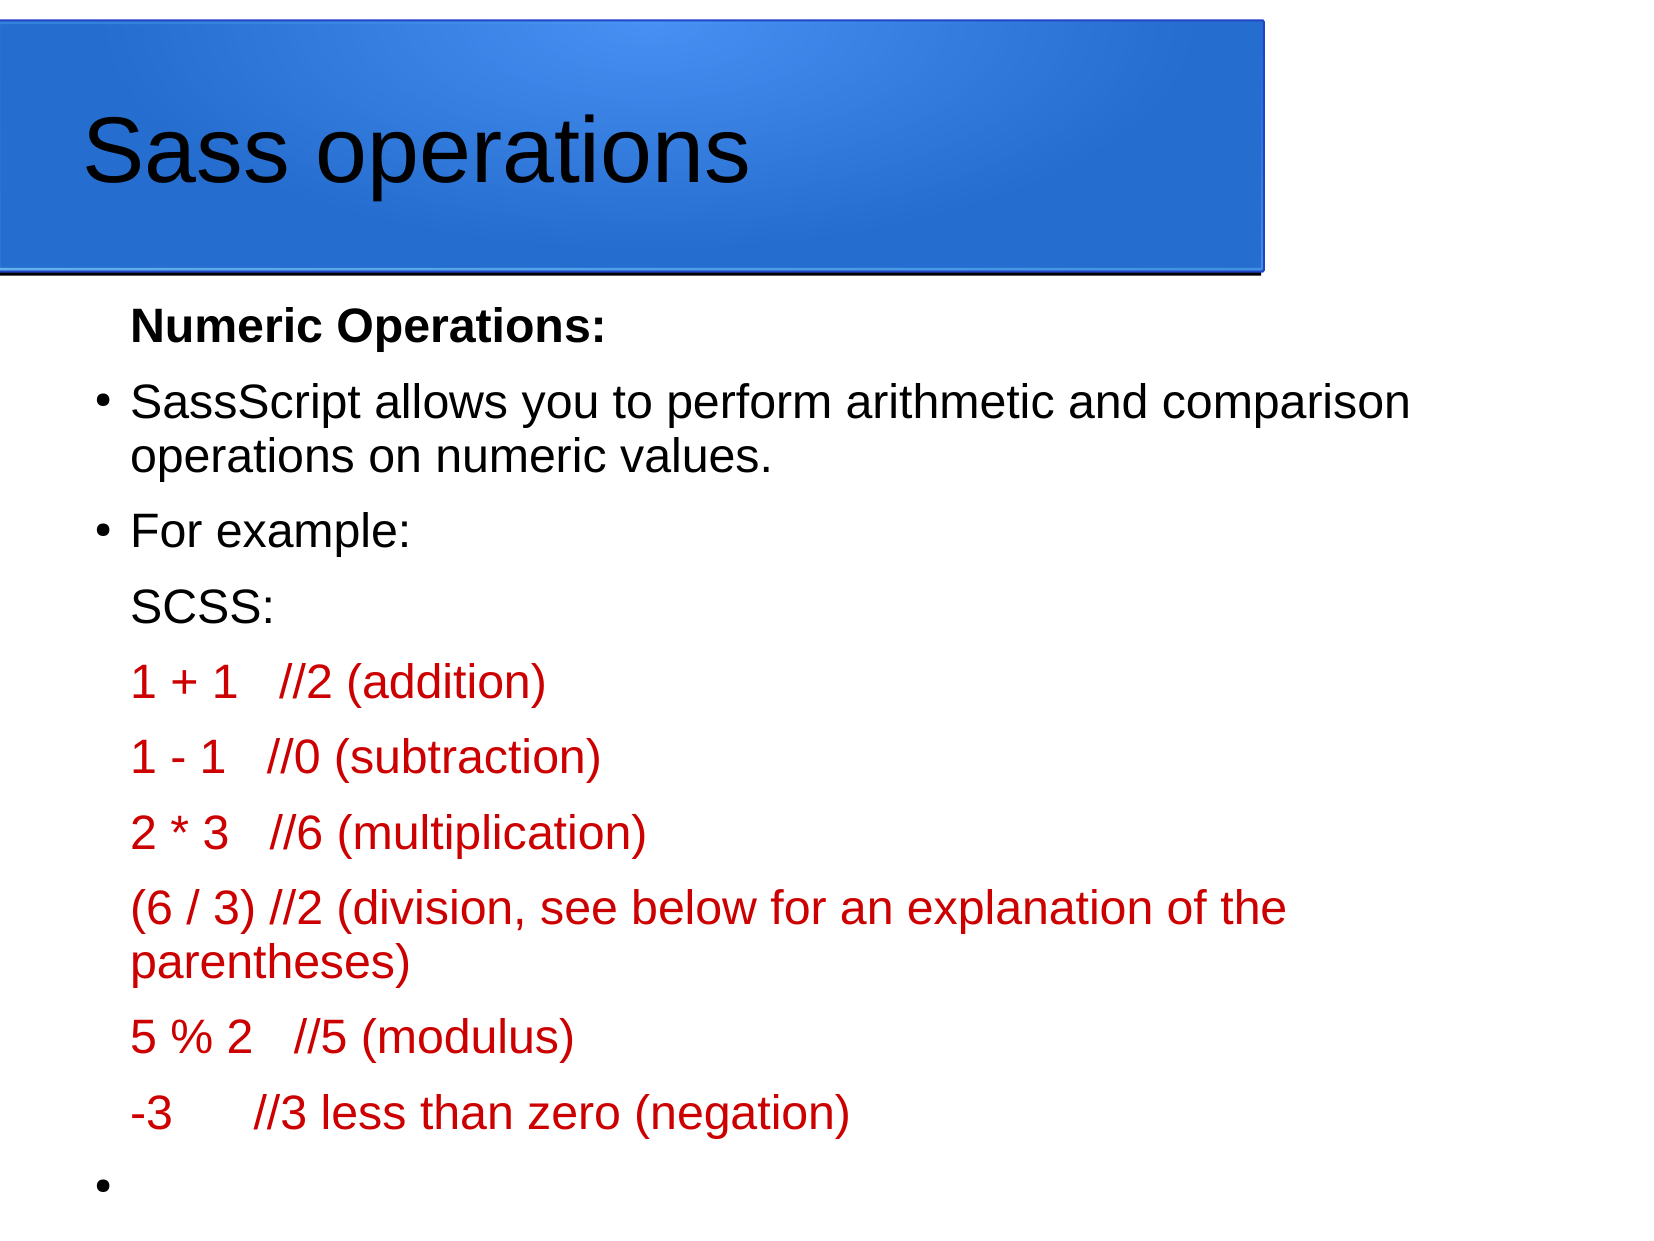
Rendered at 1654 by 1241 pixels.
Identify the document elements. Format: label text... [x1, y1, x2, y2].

list Numeric Operations: SassScript allows you to perform arithmetic and comparison operations on numeric values. For example: SCSS: 1 + 1 //2 (addition) 1 - 1 //0 (subtraction) 2 * 3 //6 (multiplication) (6 / 3) //2 (division, see below for an explanation of the parentheses) 5 % 2 //5 (modulus) -3 //3 less than zero (negation) [82, 299, 1571, 1141]
title Sass operations [82, 47, 1235, 252]
